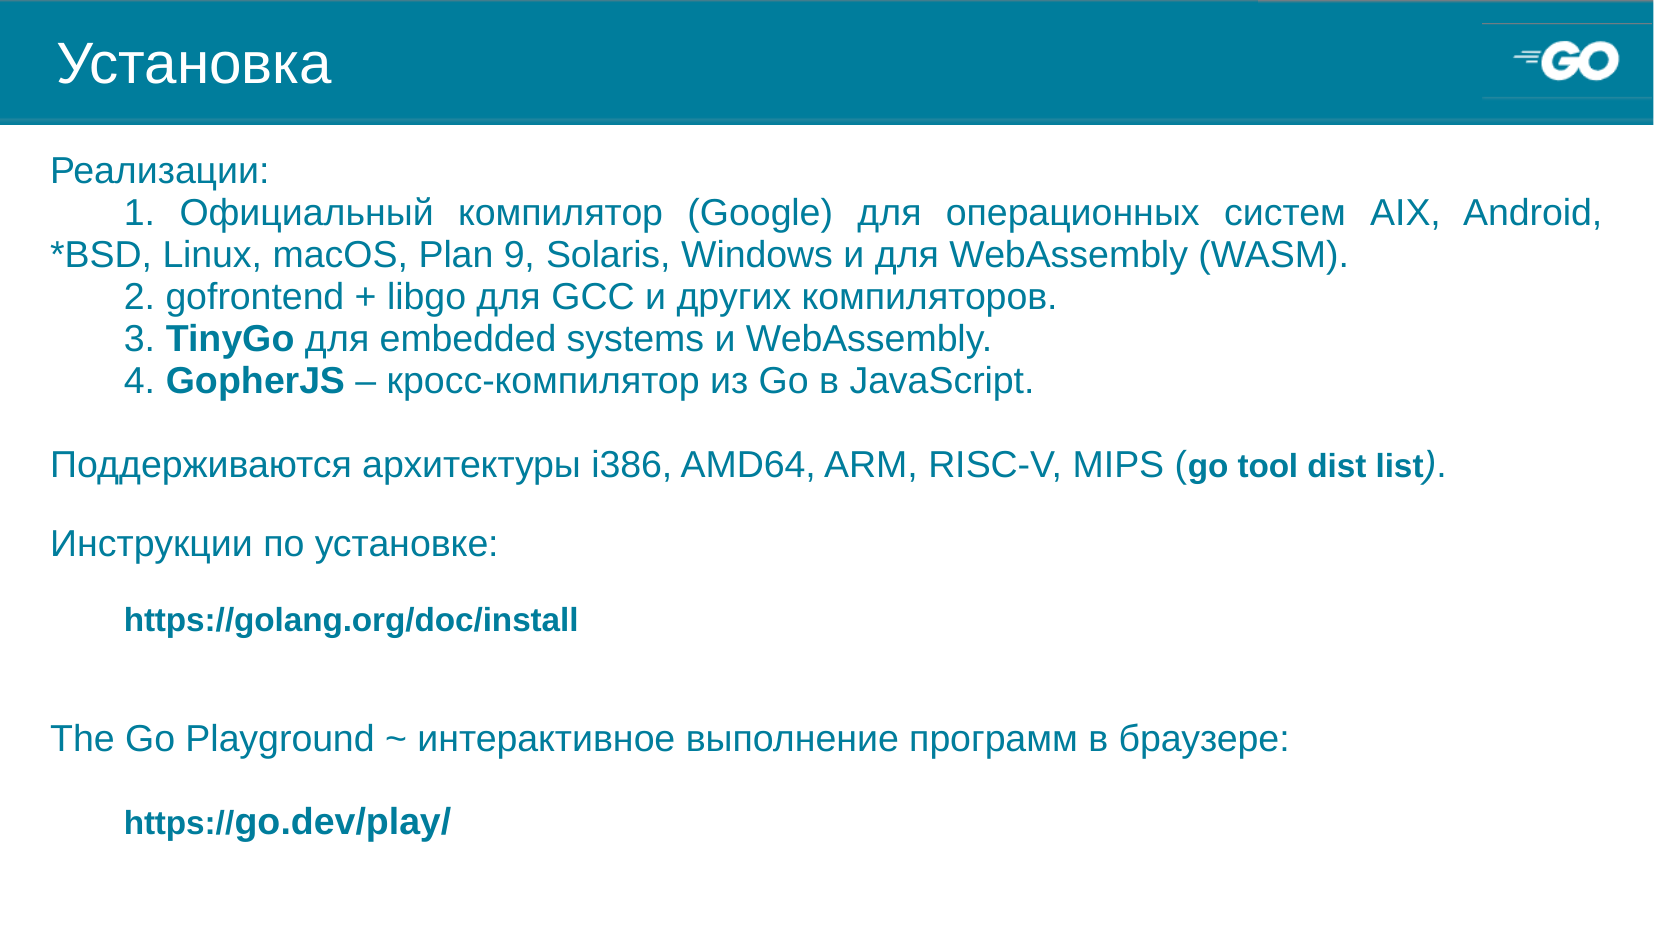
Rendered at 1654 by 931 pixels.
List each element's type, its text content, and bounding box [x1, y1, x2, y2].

picture [1542, 41, 1619, 81]
text_box Реализации: 1. Официальный компилятор (Google) для операционных систем AIX, Android, *BSD, Linux, macOS, Plan 9, Solaris, Windows и для WebAssembly (WASM). 2. gofrontend + libgo для GCC и других компиляторов. 3. TinyGo для embedded systems и WebAssembly. 4. GopherJS – кросс-компилятор из Go в JavaScript. Поддерживаются архитектуры i386, AMD64, ARM, RISC-V, MIPS (go tool dist list). Инструкции по установке: https://golang.org/doc/install The Go Playground ~ интерактивное выполнение программ в браузере: https://go.dev/play/ [35, 141, 1619, 907]
text_box Установка [41, 23, 1495, 104]
